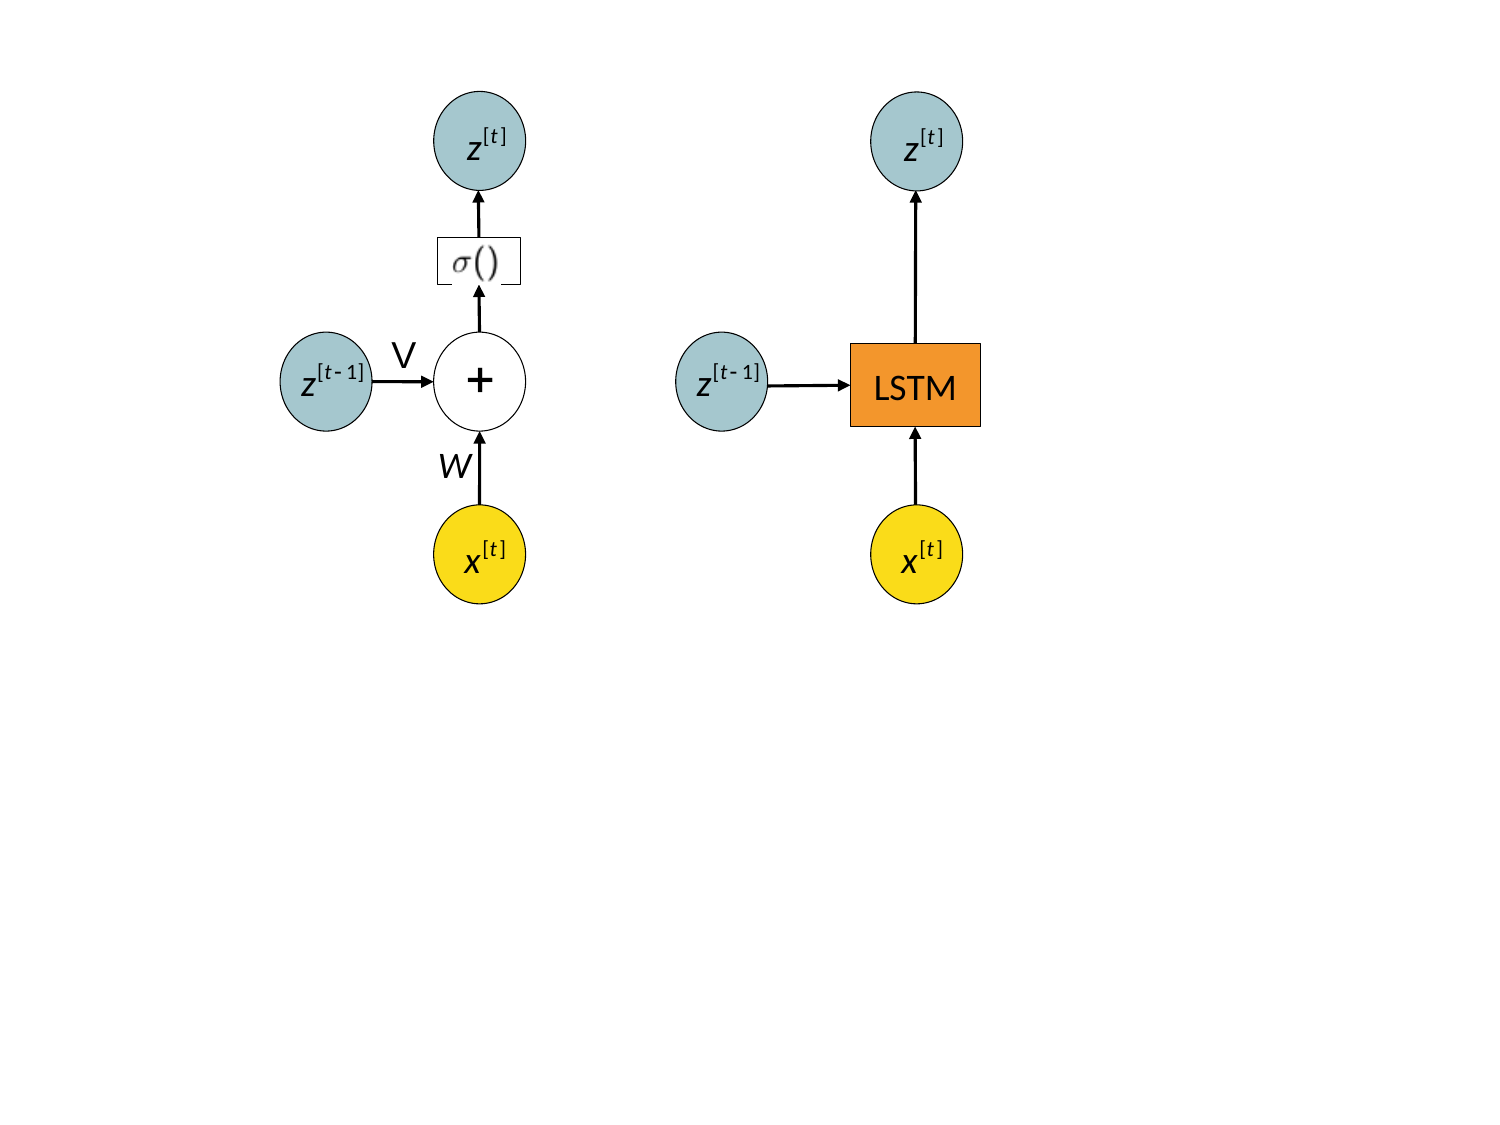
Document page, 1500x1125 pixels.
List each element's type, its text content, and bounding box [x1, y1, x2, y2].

text_box V [376, 323, 442, 381]
text_box [433, 91, 526, 191]
chart [457, 356, 505, 405]
chart [457, 533, 511, 580]
chart [894, 533, 948, 580]
text_box [437, 237, 521, 285]
chart [690, 355, 766, 403]
text_box [870, 504, 963, 604]
text_box [433, 504, 526, 604]
text_box [433, 332, 526, 432]
text_box LSTM [850, 343, 981, 427]
chart [897, 120, 951, 168]
text_box [280, 332, 368, 432]
text_box [870, 91, 963, 191]
text_box [675, 332, 764, 432]
chart [460, 119, 514, 167]
chart [435, 447, 480, 486]
picture [452, 242, 501, 285]
chart [294, 355, 370, 403]
